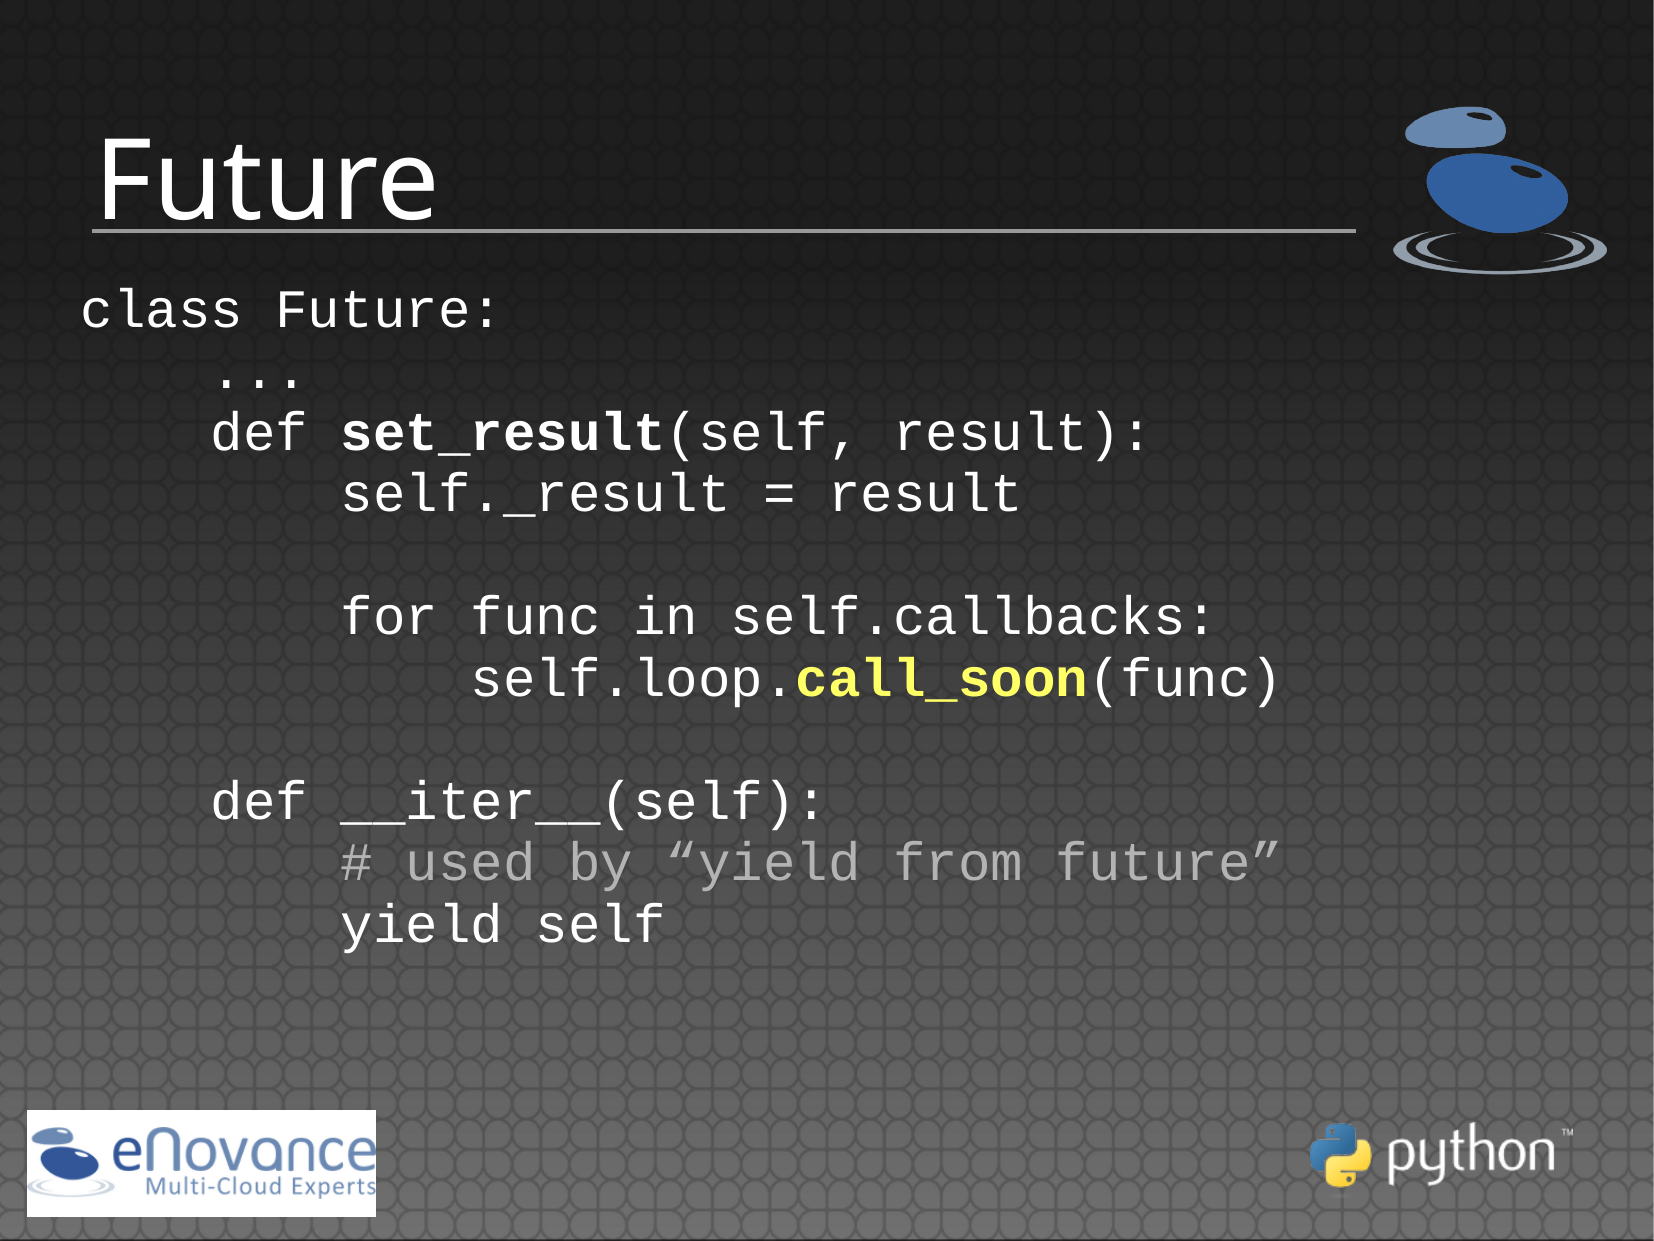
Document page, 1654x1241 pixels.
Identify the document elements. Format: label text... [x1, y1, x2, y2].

text_box class Future: ... def set_result(self, result): self._result = result for func in self.callbacks: self.loop.call_soon(func) def __iter__(self): # used by “yield from future” yield self [66, 274, 1299, 966]
title Future [94, 100, 1426, 251]
picture [0, 0, 1654, 1241]
